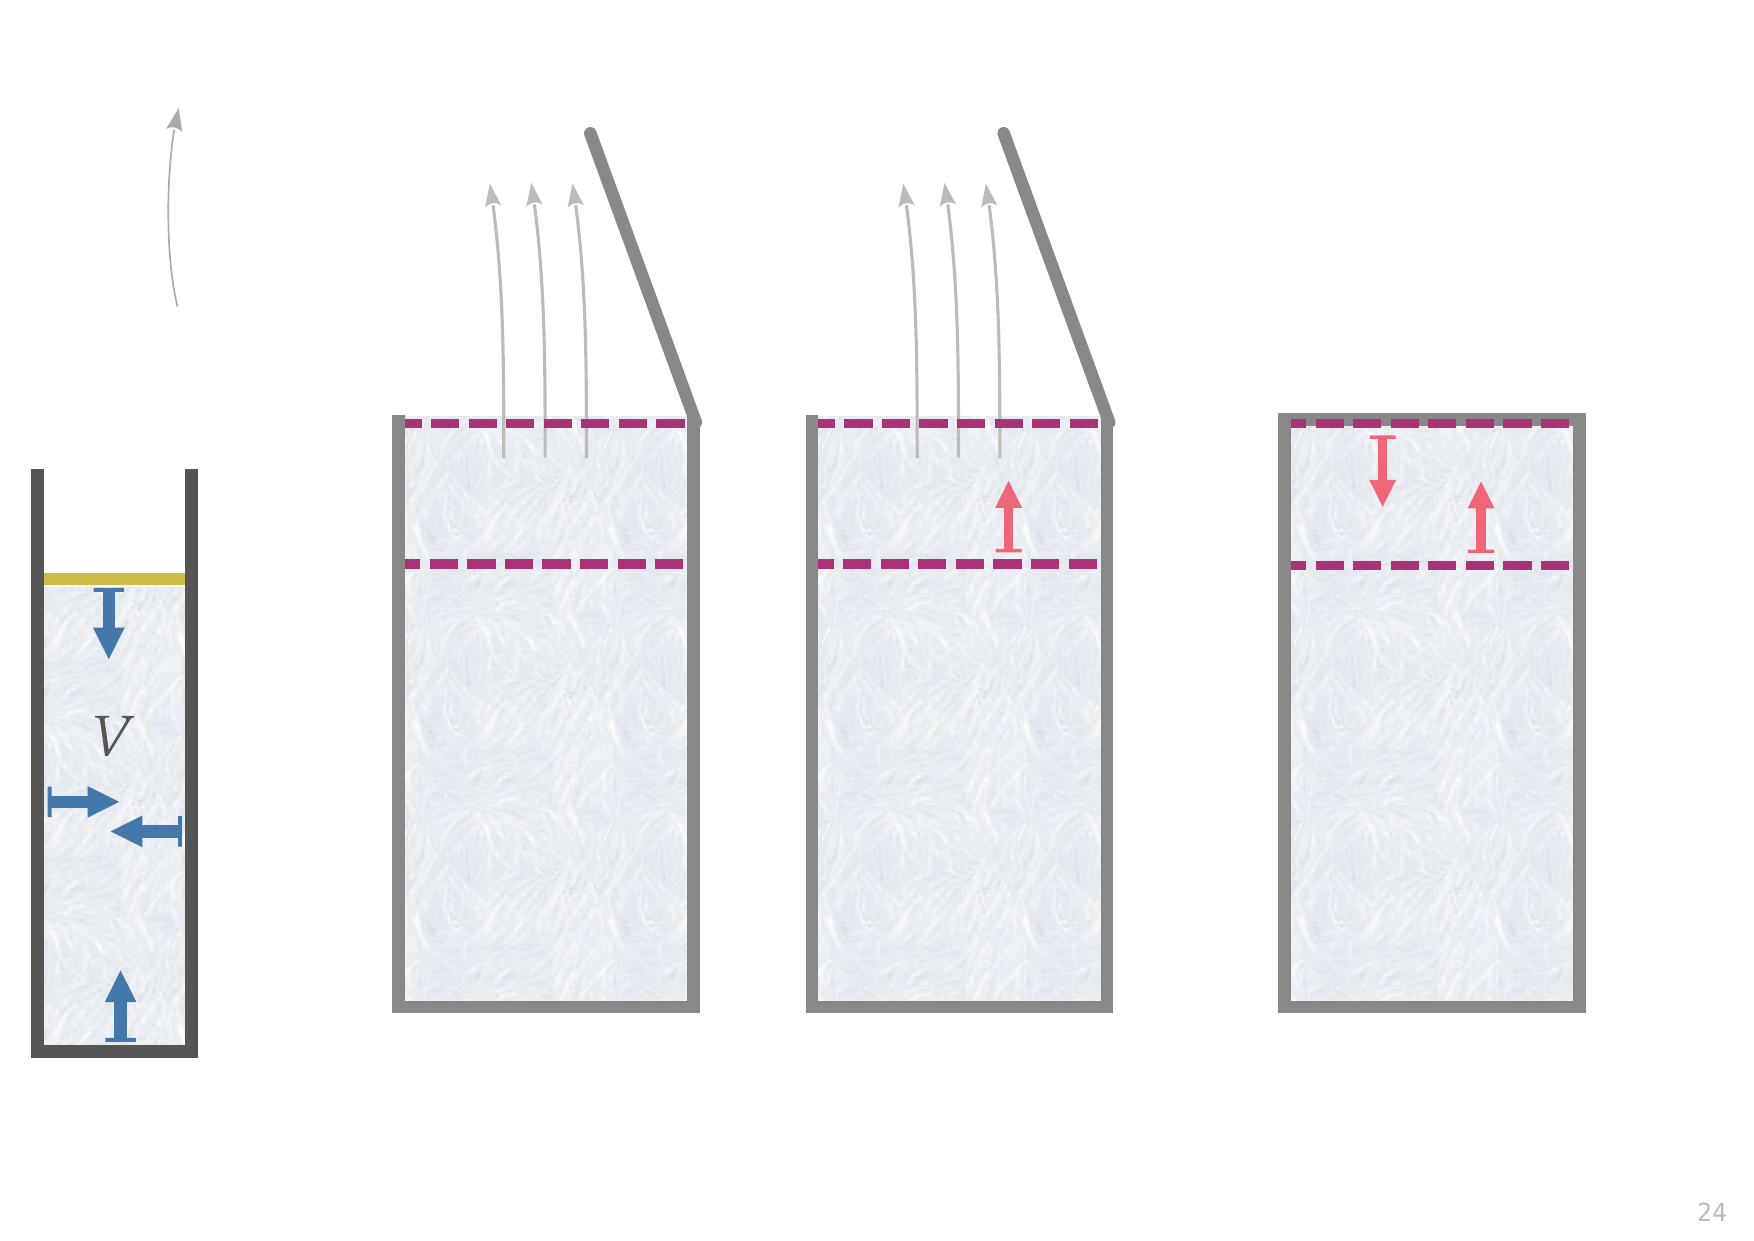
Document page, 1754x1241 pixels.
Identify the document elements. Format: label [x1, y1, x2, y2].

text_box [818, 416, 1101, 1001]
text_box [405, 416, 687, 1001]
text_box [44, 587, 185, 1045]
text_box [1291, 426, 1573, 1001]
